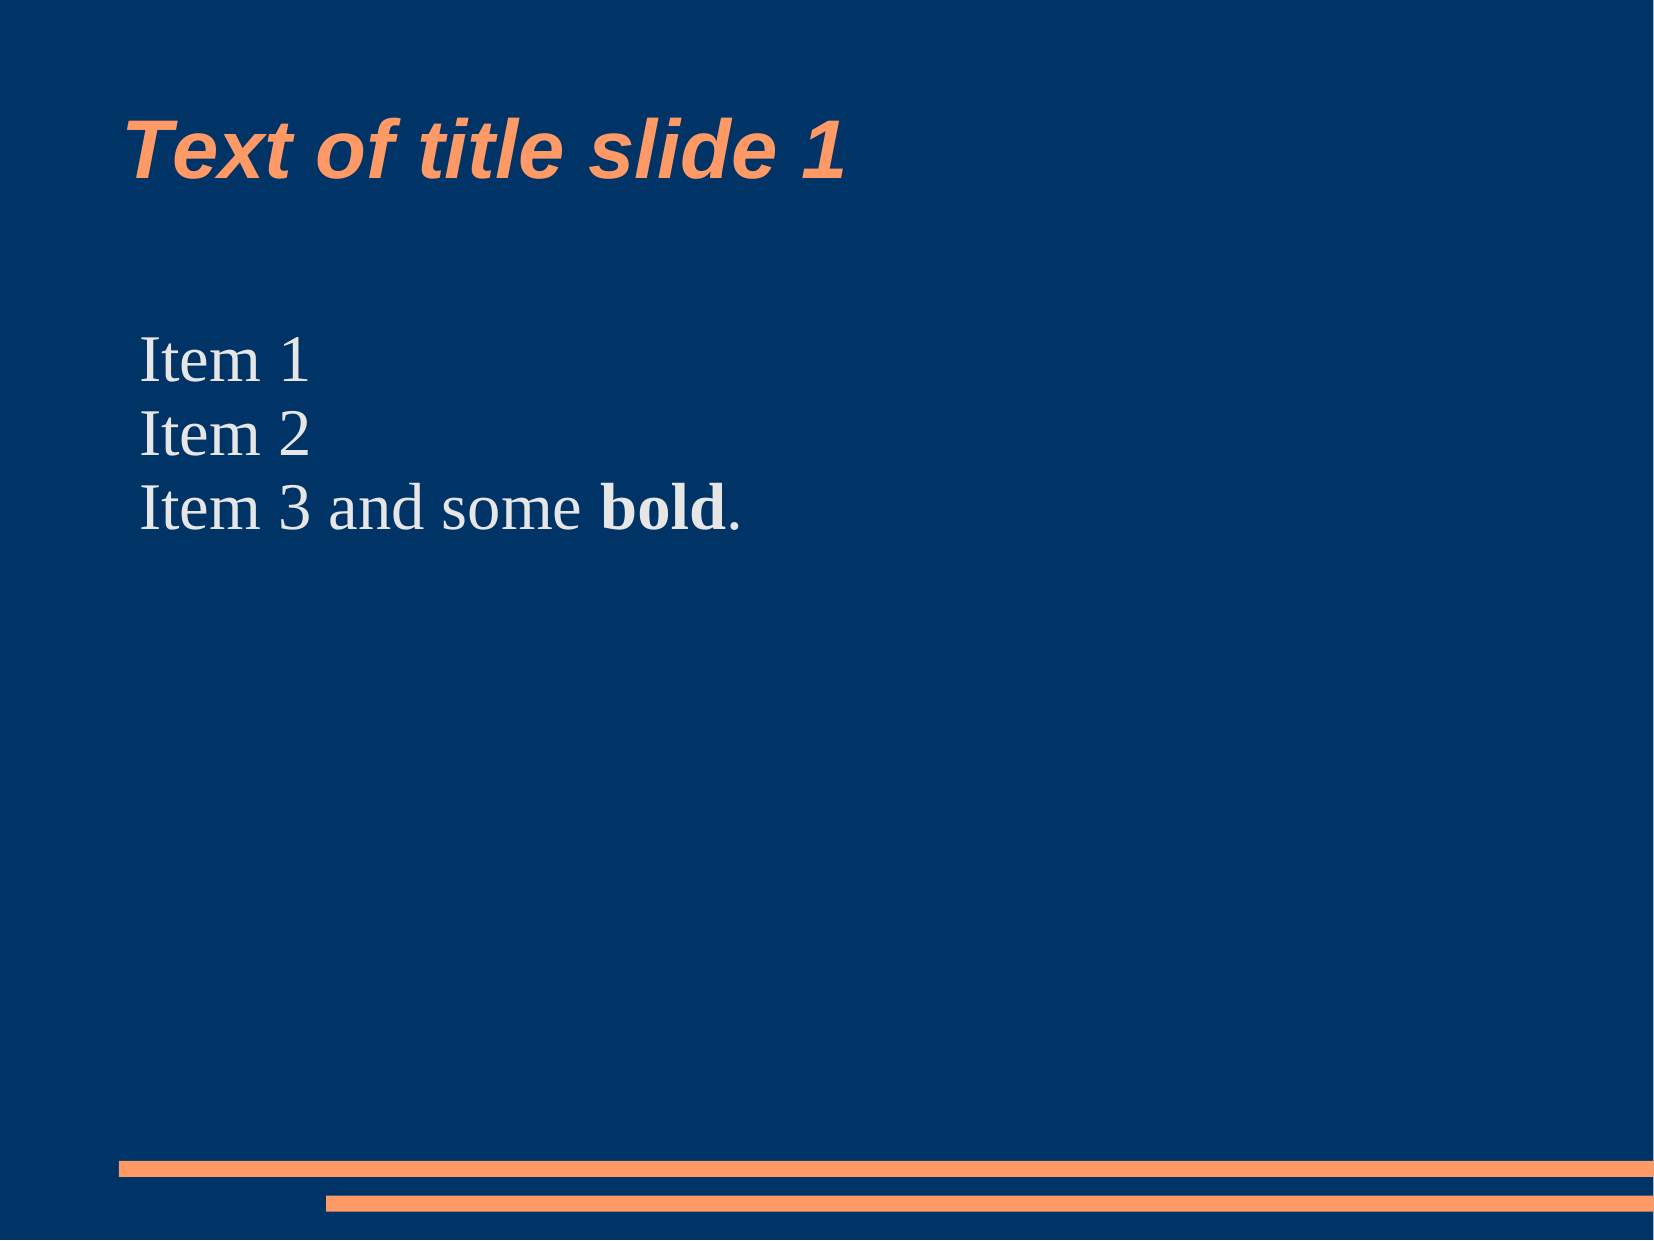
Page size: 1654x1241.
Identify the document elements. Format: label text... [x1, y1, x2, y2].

title Text of title slide 1 [121, 46, 1534, 254]
list Item 1 Item 2 Item 3 and some bold. [121, 322, 1561, 1132]
